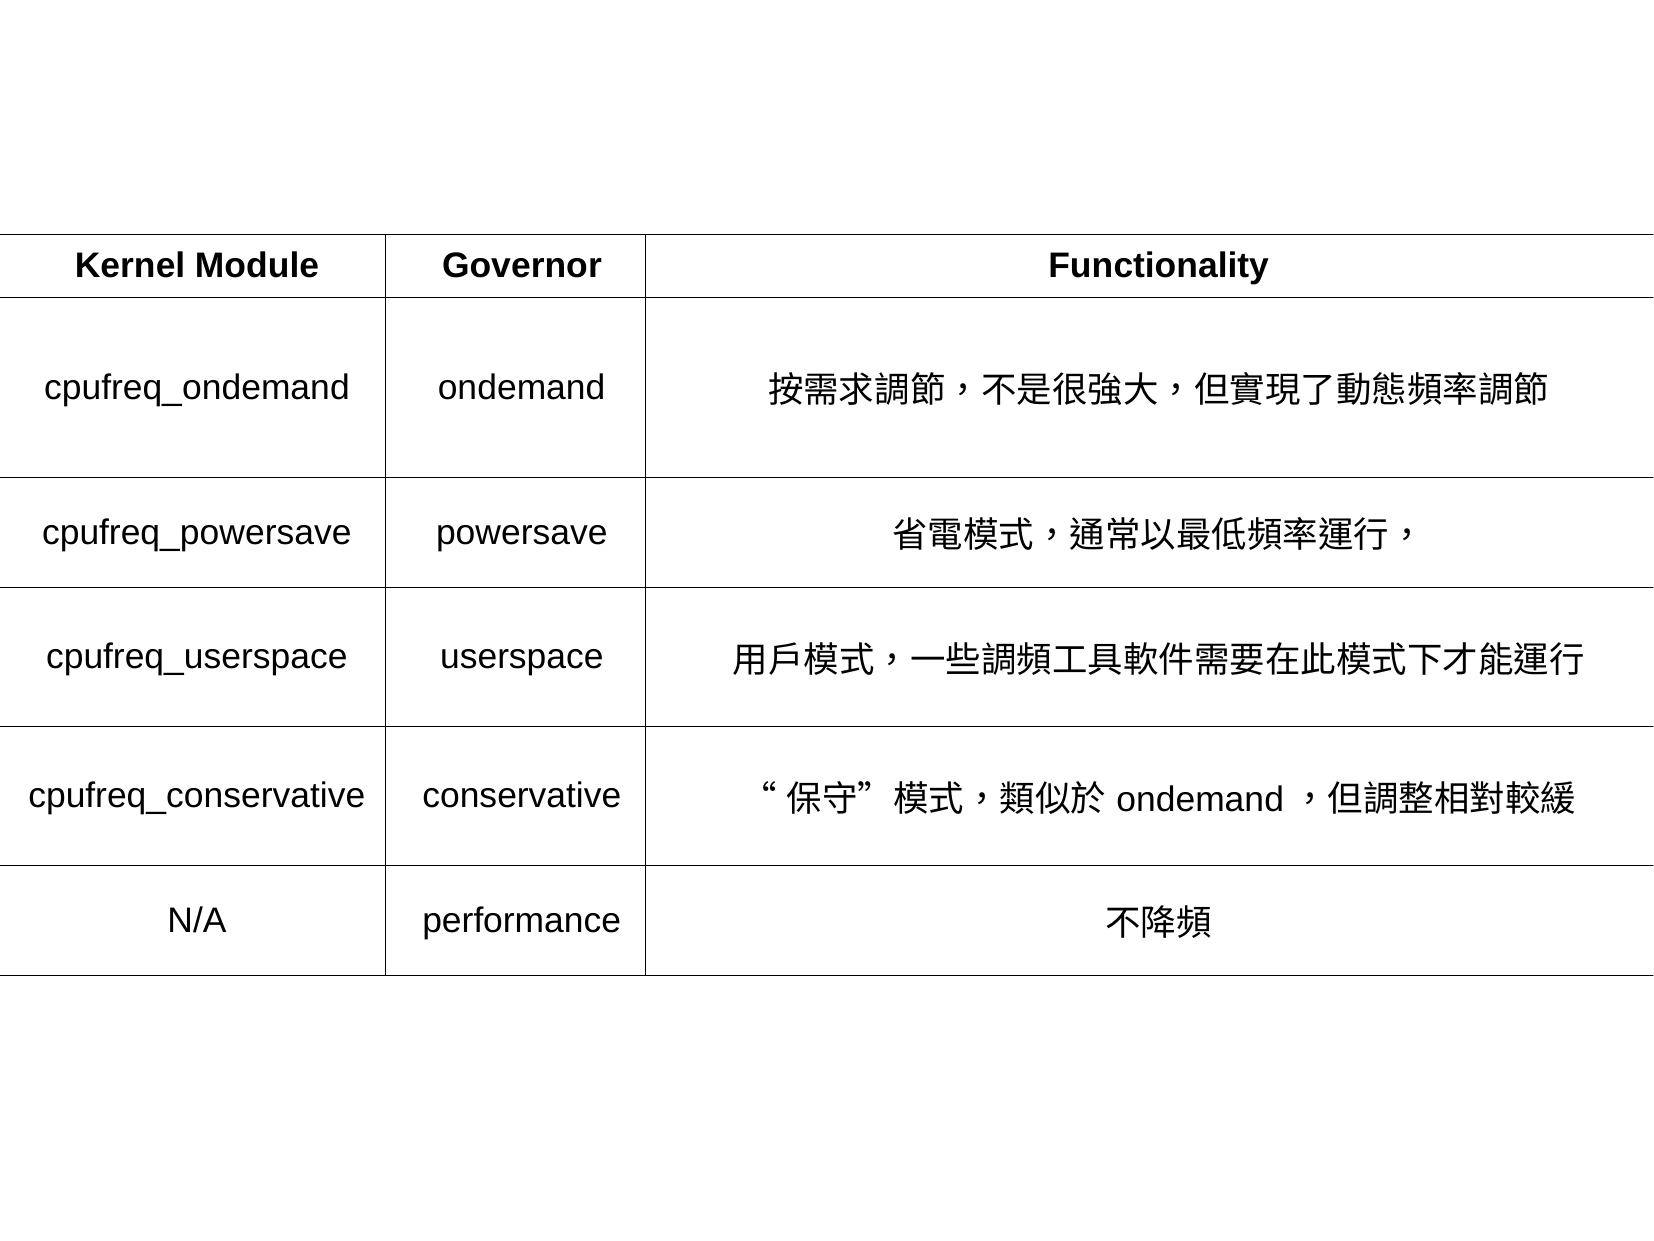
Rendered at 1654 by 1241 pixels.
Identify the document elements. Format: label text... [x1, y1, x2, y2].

table_header Kernel Module [0, 235, 385, 297]
table_cell ondemand [386, 298, 645, 477]
table_cell cpufreq_userspace [0, 588, 385, 726]
table_cell conservative [386, 727, 645, 865]
table_cell 不降頻 [646, 866, 1654, 975]
table_cell powersave [386, 478, 645, 587]
table_header Functionality [646, 235, 1654, 297]
table_cell cpufreq_powersave [0, 478, 385, 587]
table_cell performance [386, 866, 645, 975]
table_cell cpufreq_ondemand [0, 298, 385, 477]
table_cell cpufreq_conservative [0, 727, 385, 865]
table_header Governor [386, 235, 645, 297]
table_cell 用戶模式，一些調頻工具軟件需要在此模式下才能運行 [646, 588, 1654, 726]
table_cell 省電模式，通常以最低頻率運行， [646, 478, 1654, 587]
table_cell 按需求調節，不是很強大，但實現了動態頻率調節 [646, 298, 1654, 477]
table_cell N/A [0, 866, 385, 975]
table_cell userspace [386, 588, 645, 726]
table_cell “保守”模式，類似於ondemand，但調整相對較緩 [646, 727, 1654, 865]
